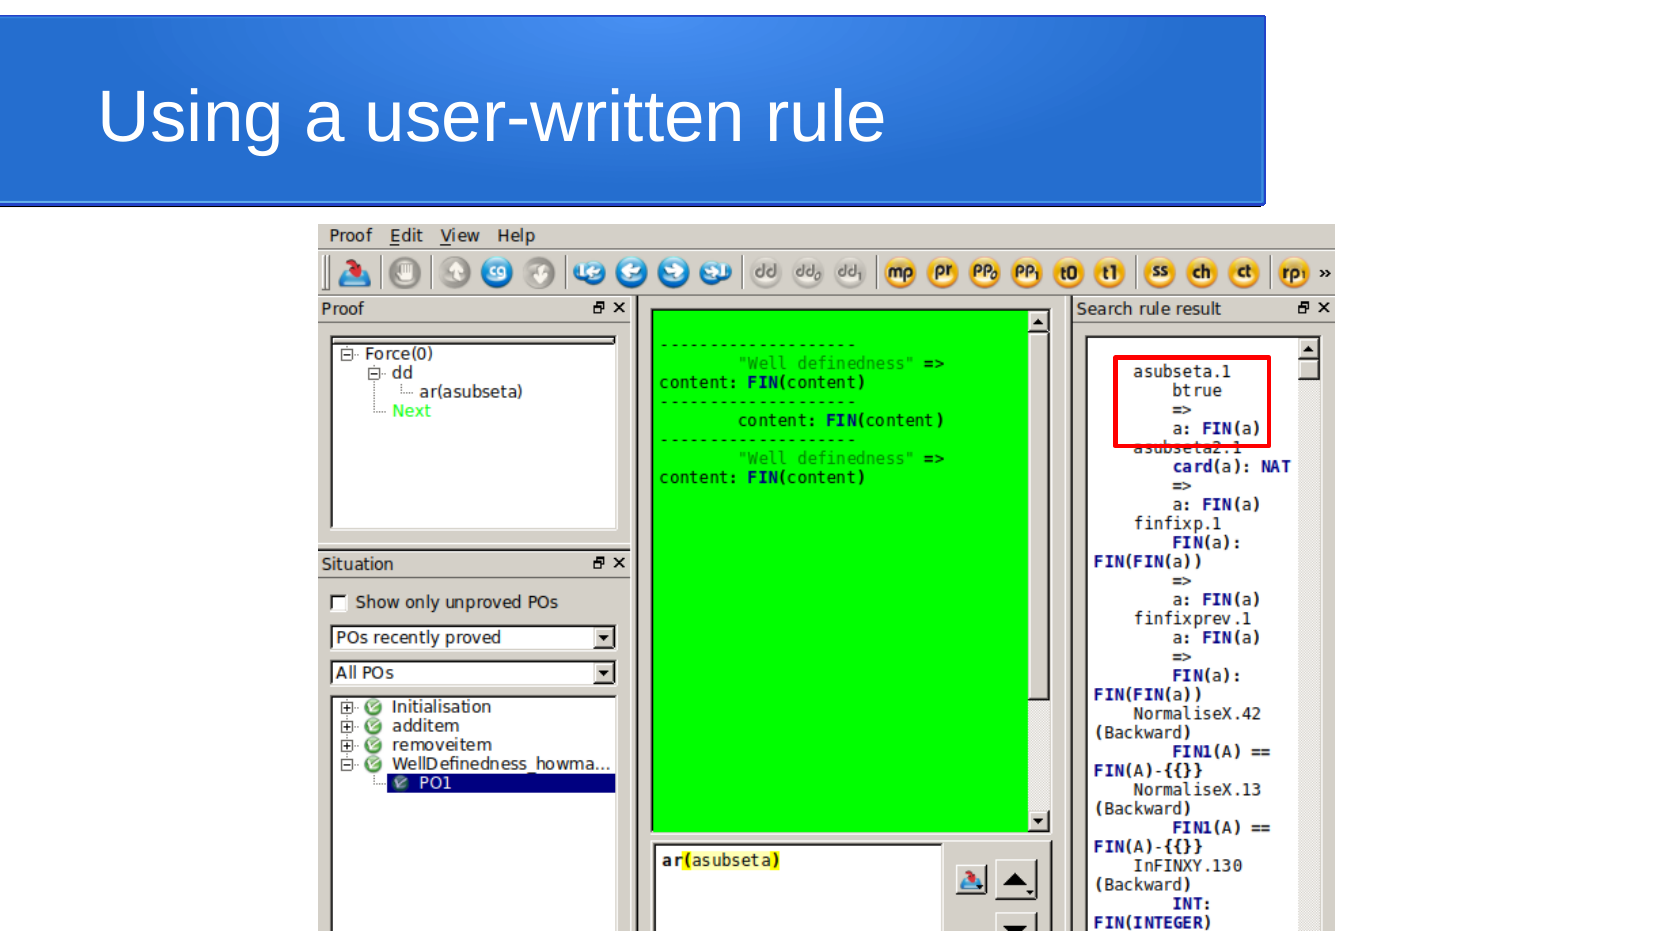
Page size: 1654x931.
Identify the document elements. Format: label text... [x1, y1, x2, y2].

picture [0, 13, 1269, 211]
title Using a user-written rule [82, 35, 1235, 189]
picture [318, 224, 1335, 931]
